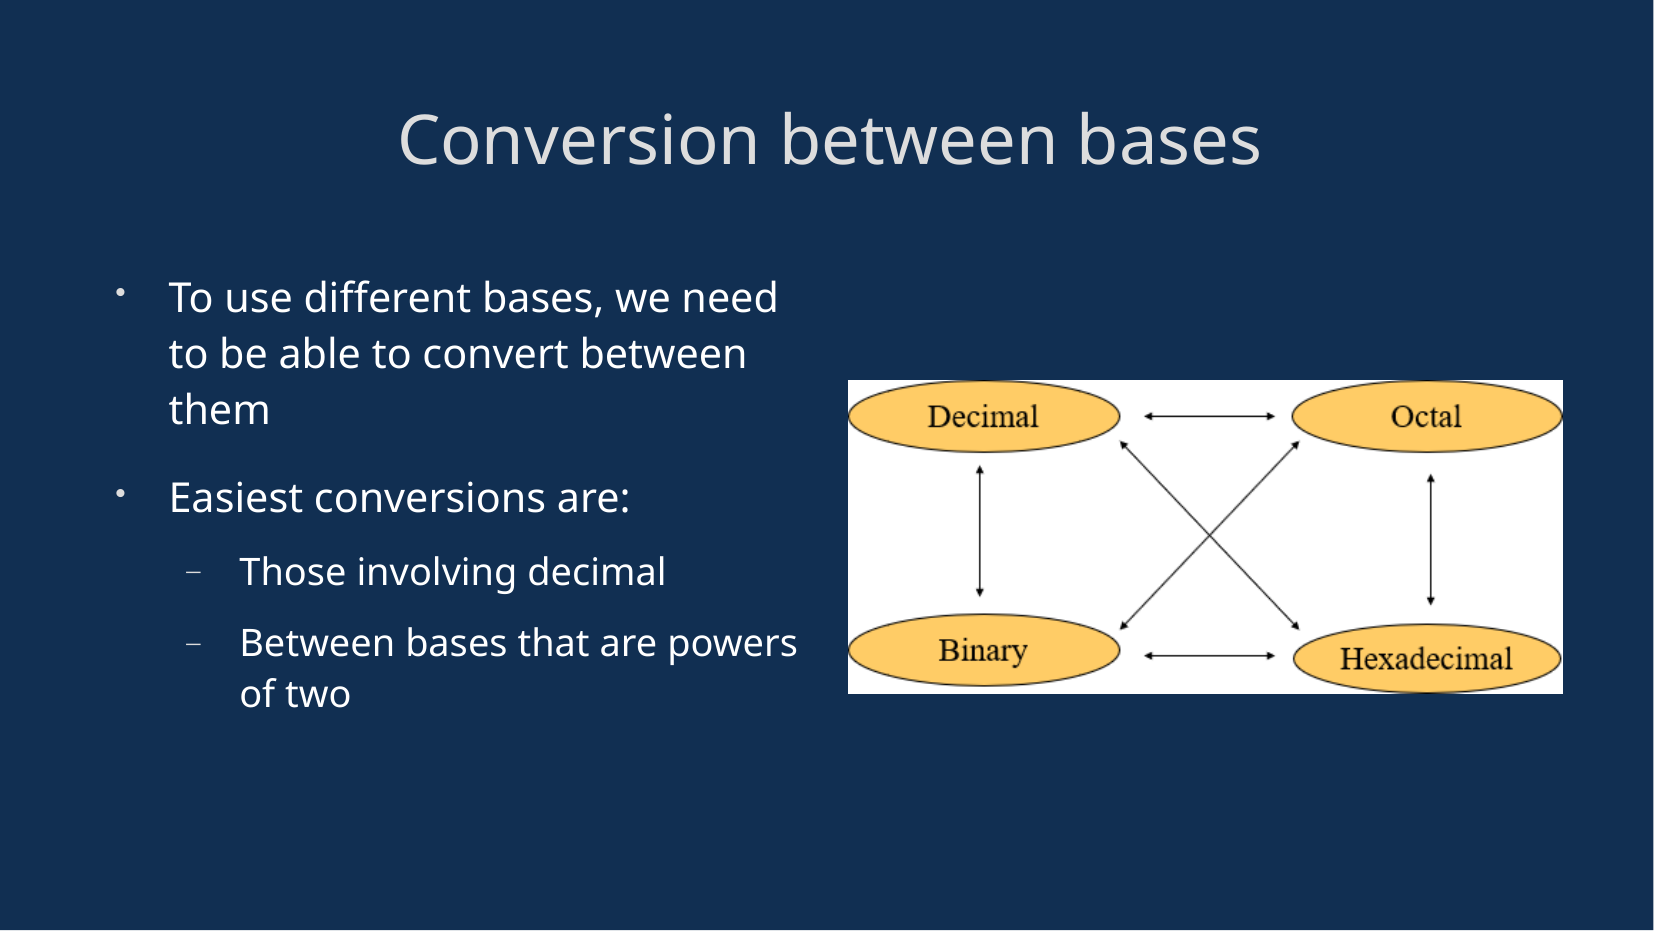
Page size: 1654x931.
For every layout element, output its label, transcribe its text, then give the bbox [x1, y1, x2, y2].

title Conversion between bases [97, 56, 1563, 220]
picture [848, 380, 1563, 694]
list To use different bases, we need to be able to convert between them Easiest conversions are: Those involving decimal Between bases that are powers of two [97, 268, 813, 806]
